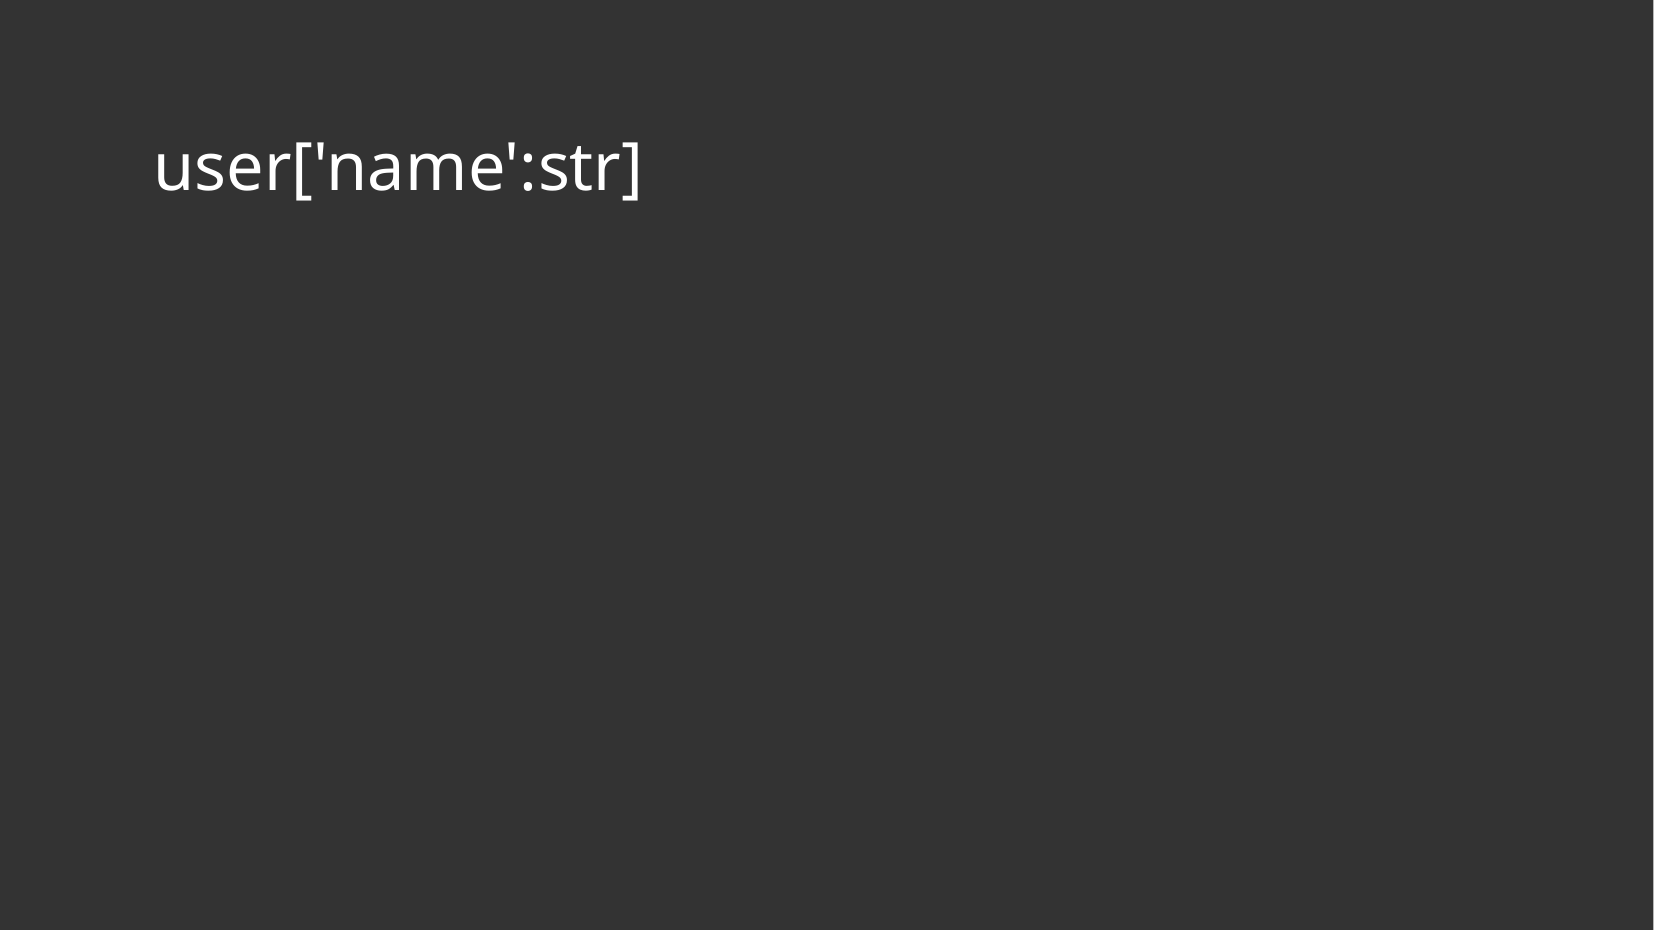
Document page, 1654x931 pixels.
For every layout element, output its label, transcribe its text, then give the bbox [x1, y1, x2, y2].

list user['name':str] [82, 119, 1571, 839]
